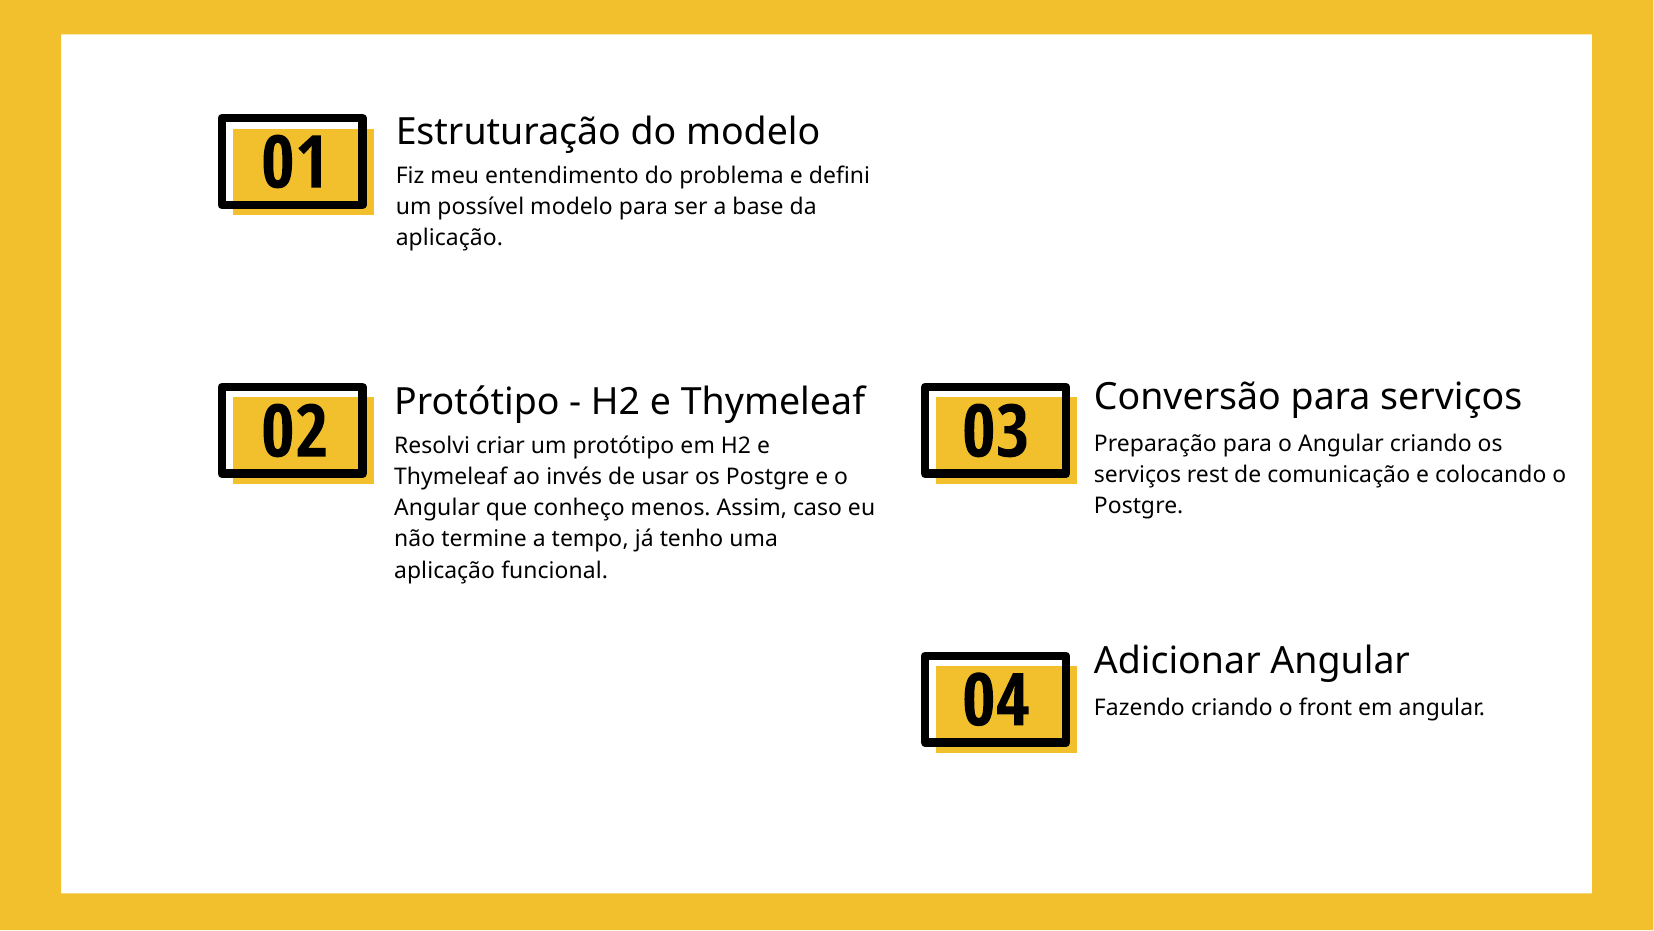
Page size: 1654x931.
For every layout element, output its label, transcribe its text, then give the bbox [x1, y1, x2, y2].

text_box Resolvi criar um protótipo em H2 e Thymeleaf ao invés de usar os Postgre e o Angular que conheço menos. Assim, caso eu não termine a tempo, já tenho uma aplicação funcional. [394, 428, 884, 612]
title Estruturação do modelo [395, 79, 916, 182]
title Conversão para serviços [1093, 369, 1568, 421]
text_box Preparação para o Angular criando os serviços rest de comunicação e colocando o Postgre. [1093, 426, 1574, 615]
text_box Fazendo criando o front em angular. [1093, 690, 1574, 879]
text_box Fiz meu entendimento do problema e defini um possível modelo para ser a base da aplicação. [395, 158, 884, 342]
title Protótipo - H2 e Thymeleaf [394, 349, 916, 452]
title Adicionar Angular [1093, 633, 1568, 685]
